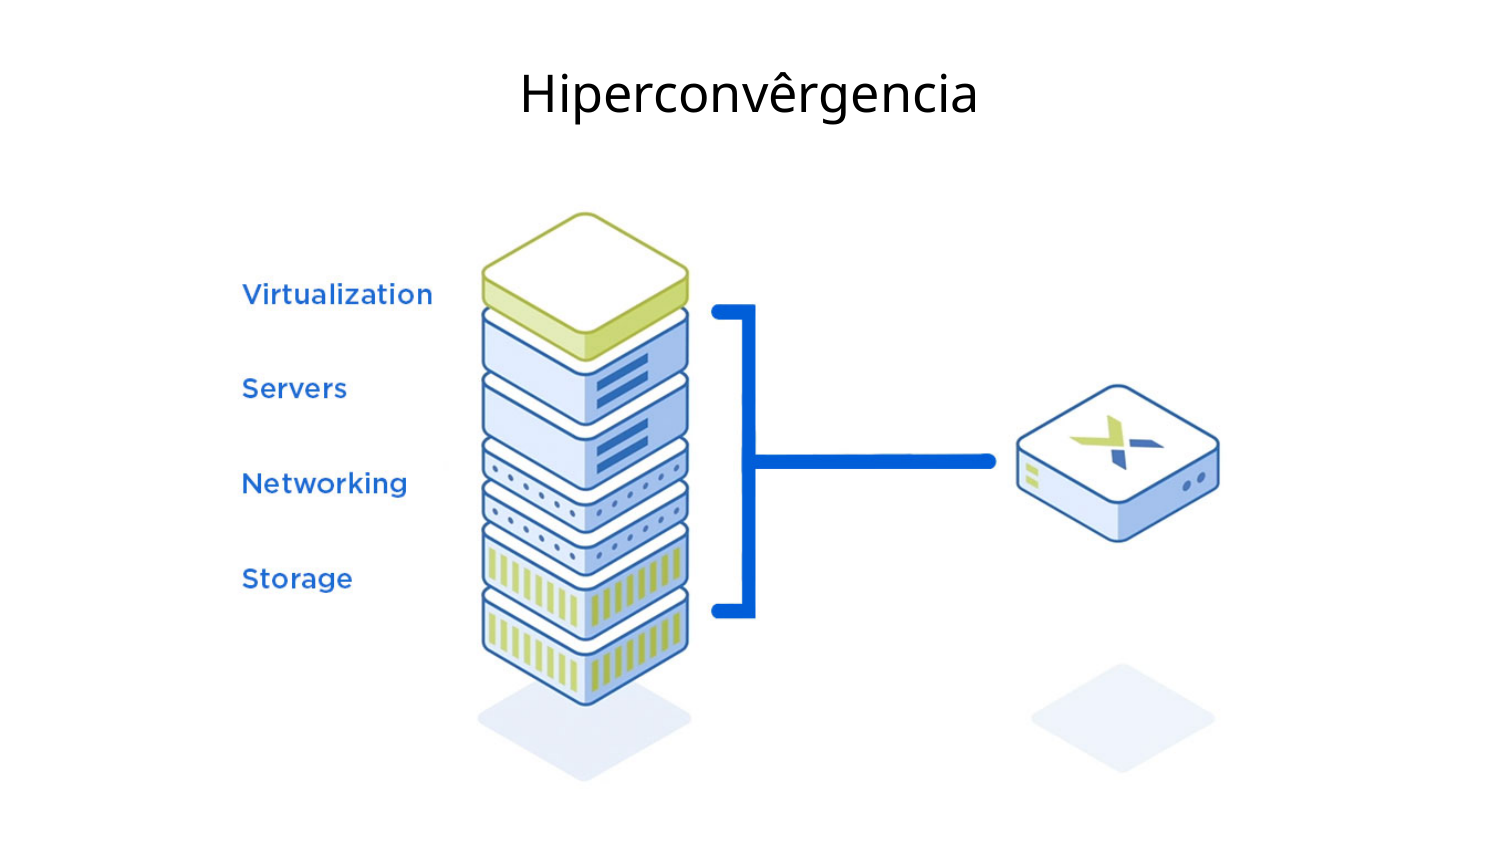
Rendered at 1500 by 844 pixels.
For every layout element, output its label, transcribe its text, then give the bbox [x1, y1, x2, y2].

title Hiperconvêrgencia [84, 49, 1416, 134]
picture [114, 125, 1386, 844]
